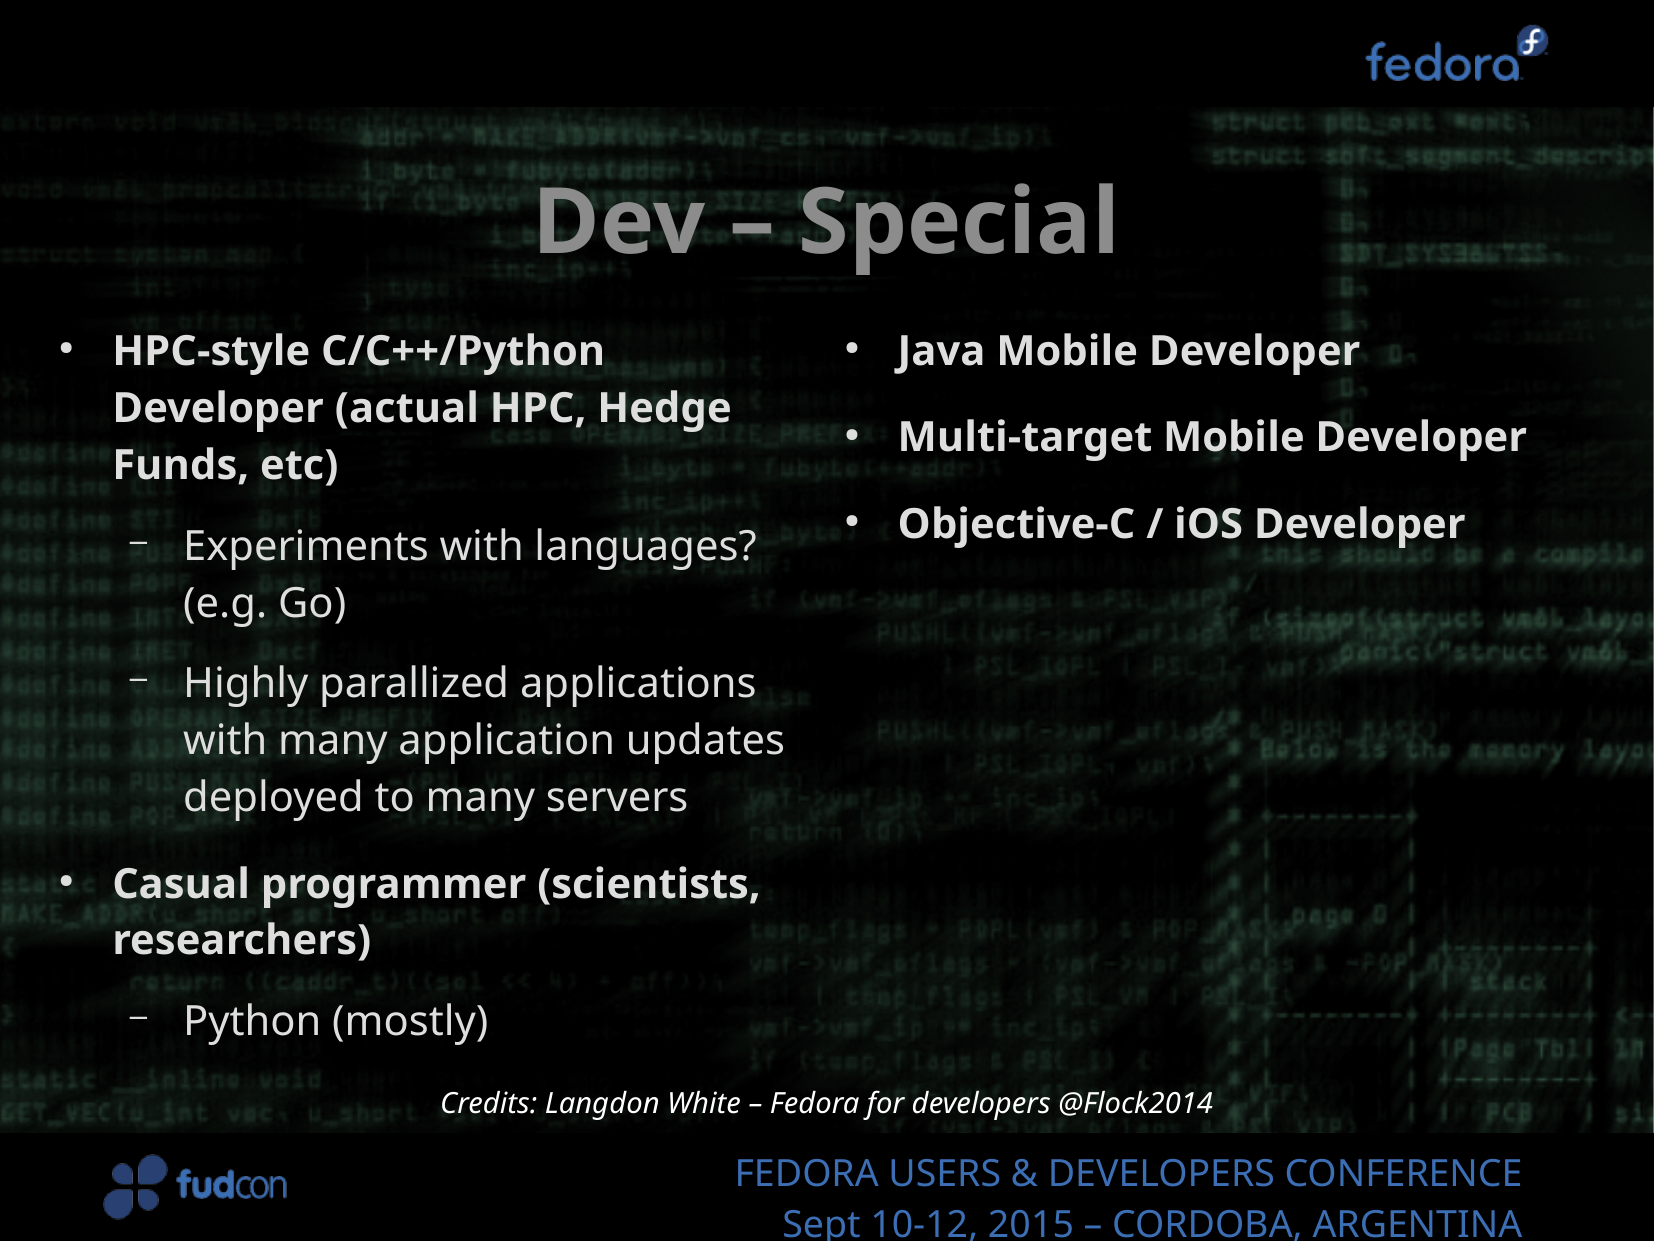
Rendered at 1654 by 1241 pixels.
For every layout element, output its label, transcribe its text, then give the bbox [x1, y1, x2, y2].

picture [0, 0, 1654, 1241]
list HPC-style C/C++/Python Developer (actual HPC, Hedge Funds, etc) Experiments with languages? (e.g. Go) Highly parallized applications with many application updates deployed to many servers Casual programmer (scientists, researchers) Python (mostly) [41, 320, 810, 1089]
title Dev – Special [82, 114, 1571, 322]
list Java Mobile Developer Multi-target Mobile Developer Objective-C / iOS Developer [826, 320, 1595, 1089]
text_box Credits: Langdon White – Fedora for developers @Flock2014 [407, 1075, 1247, 1130]
